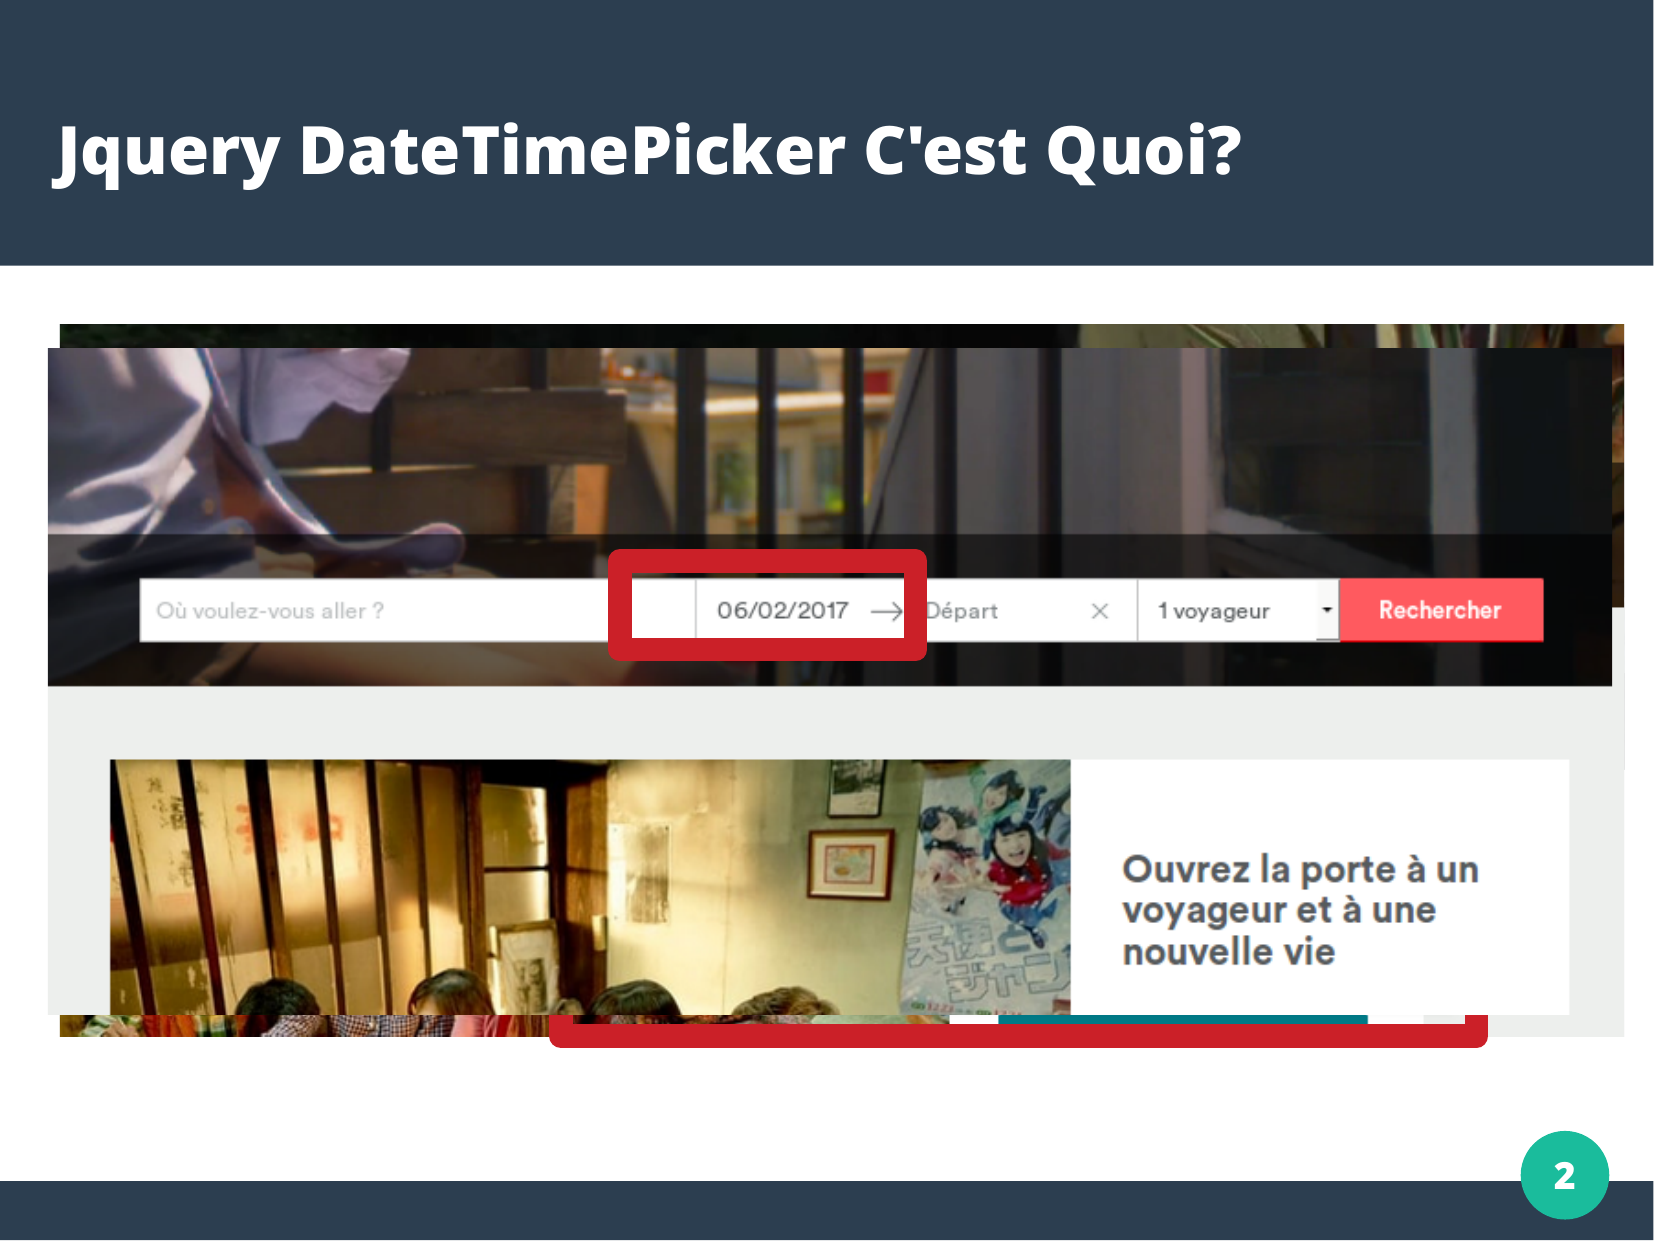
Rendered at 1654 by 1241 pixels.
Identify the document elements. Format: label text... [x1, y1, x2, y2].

title Jquery DateTimePicker C'est Quoi? [57, 59, 1593, 239]
picture [47, 324, 1625, 1037]
